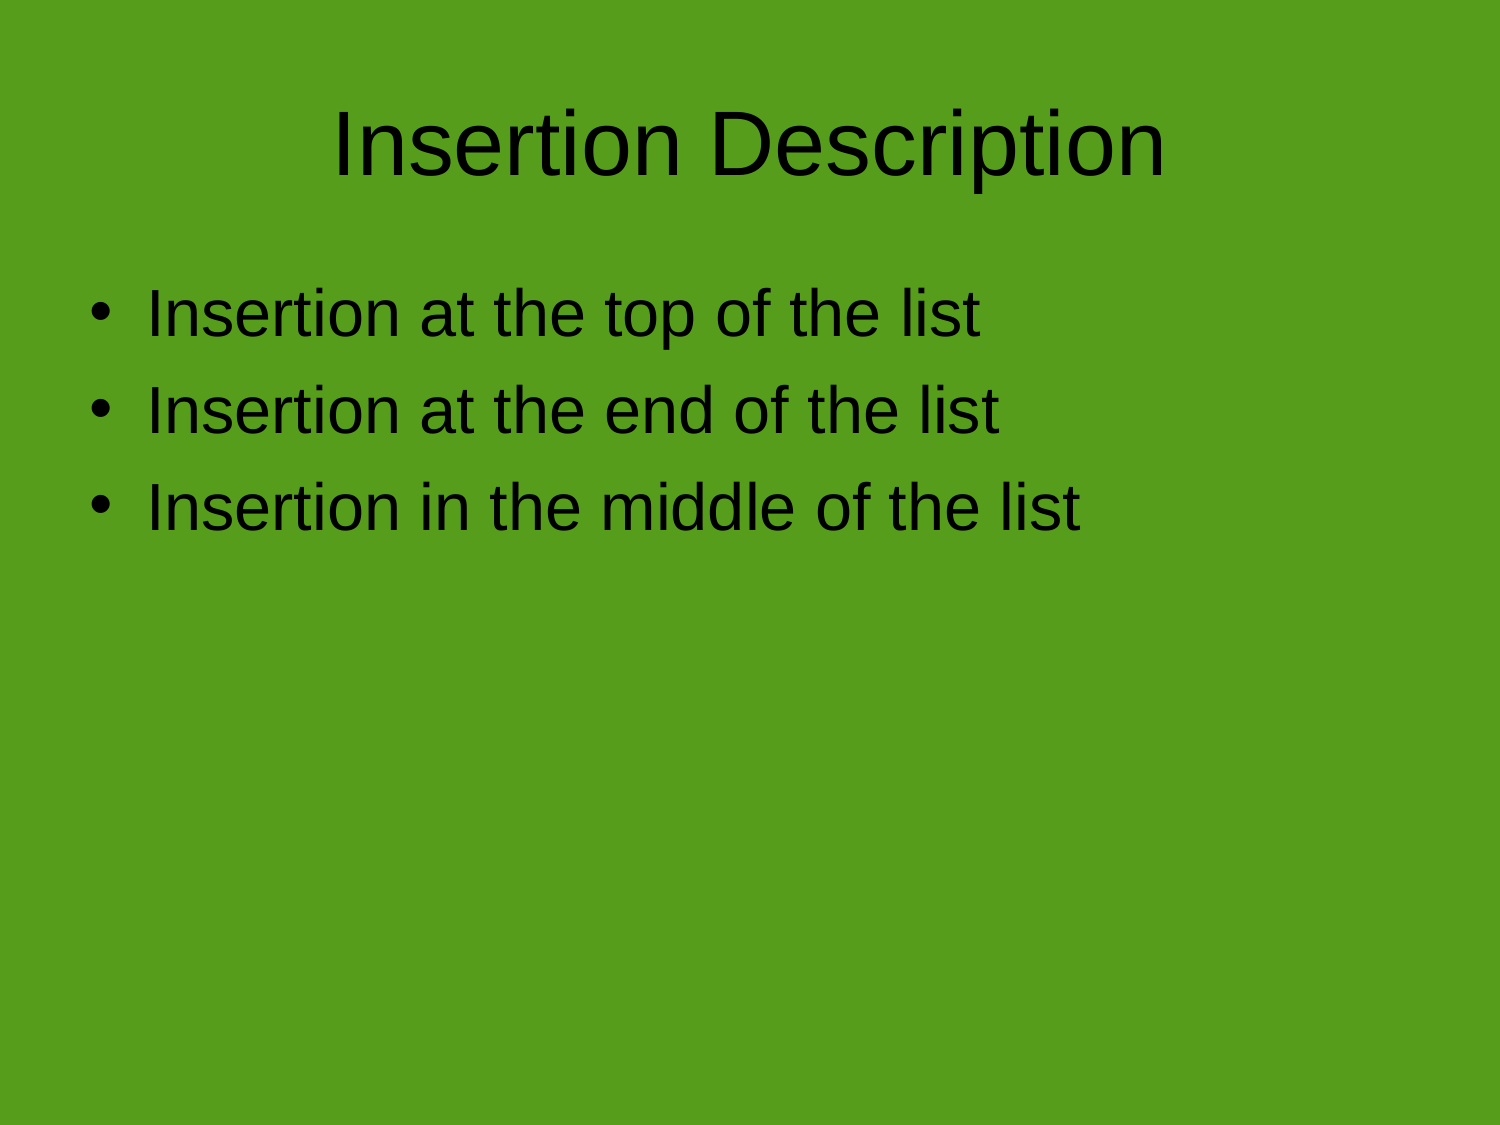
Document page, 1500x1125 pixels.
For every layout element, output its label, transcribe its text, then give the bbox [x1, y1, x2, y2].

title Insertion Description [75, 45, 1426, 233]
list Insertion at the top of the list Insertion at the end of the list Insertion in the middle of the list [75, 262, 1426, 1005]
